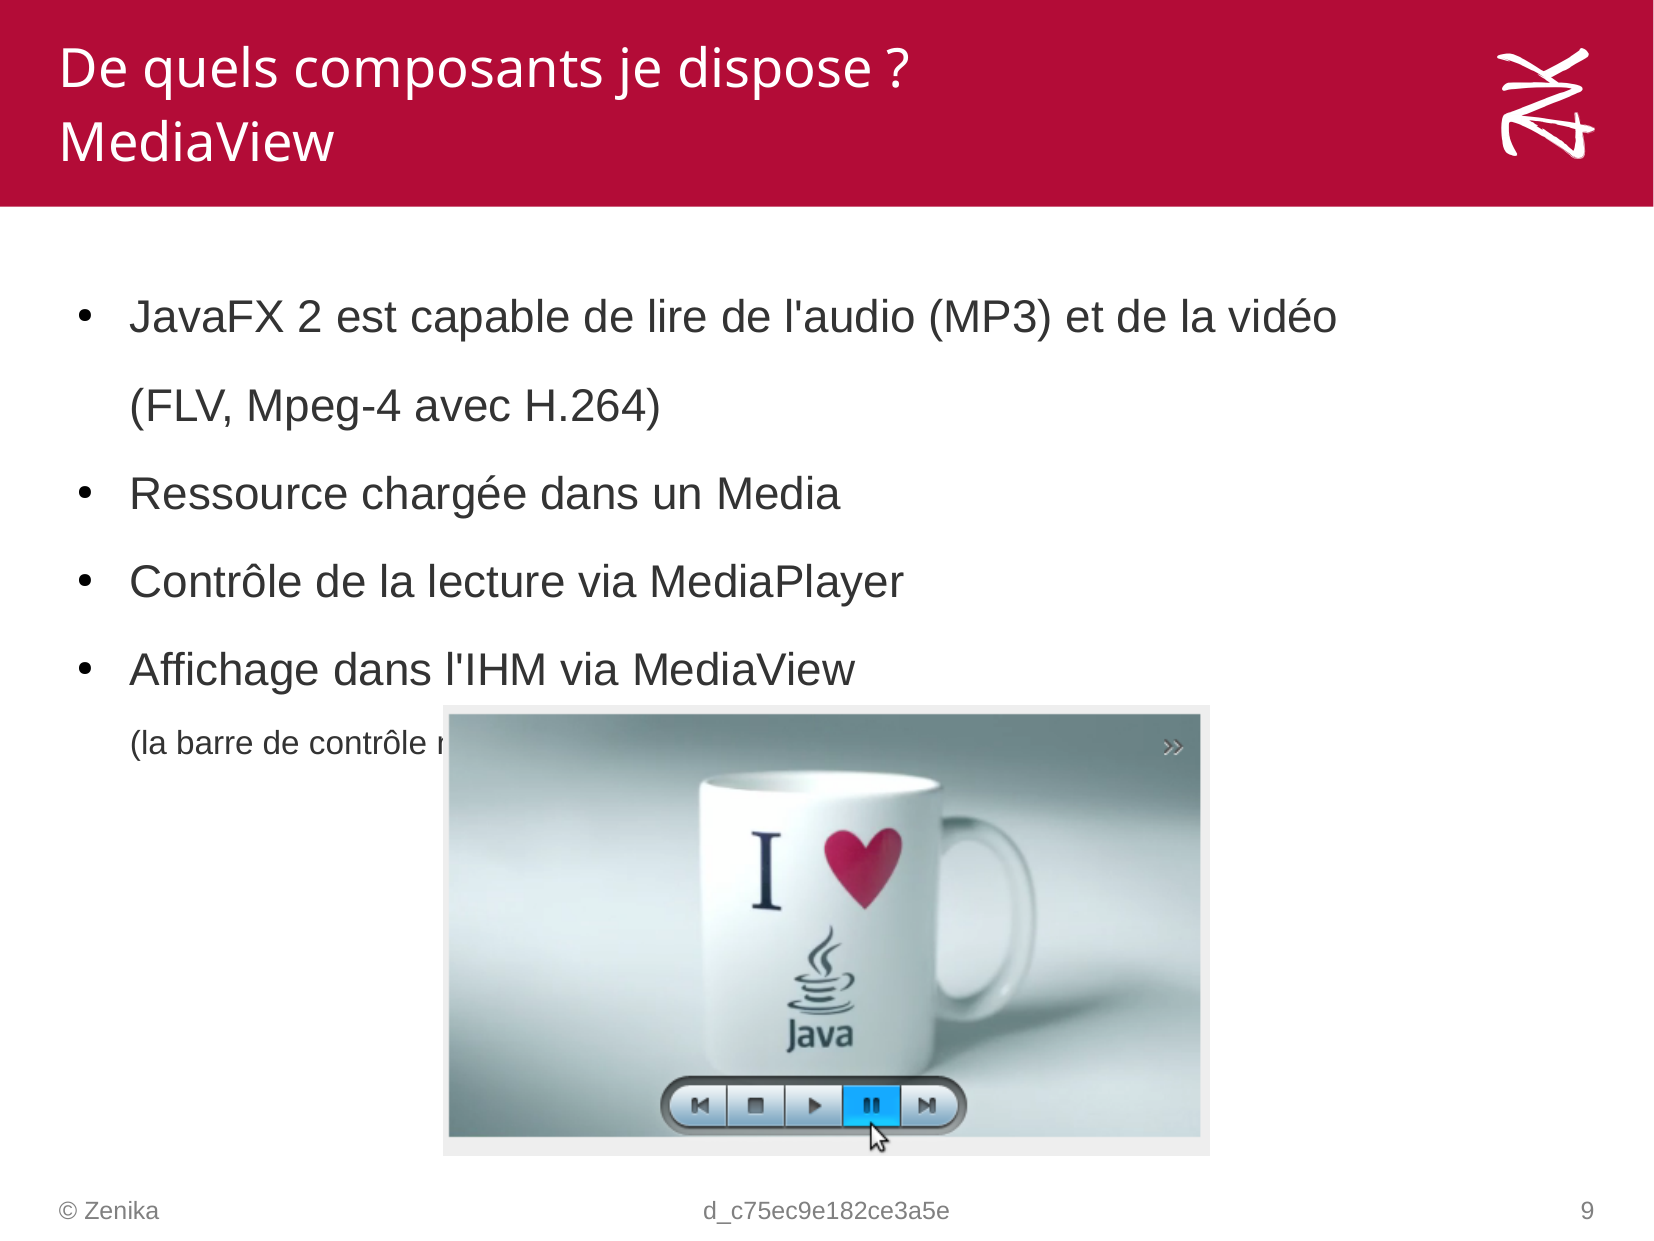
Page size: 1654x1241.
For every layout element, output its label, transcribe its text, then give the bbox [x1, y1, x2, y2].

title De quels composants je dispose ? MediaView [59, 29, 1595, 178]
list JavaFX 2 est capable de lire de l'audio (MP3) et de la vidéo (FLV, Mpeg-4 avec H.264) Ressource chargée dans un Media Contrôle de la lecture via MediaPlayer Affichage dans l'IHM via MediaView (la barre de contrôle n'est pas incluse) [59, 265, 1595, 1182]
picture [443, 705, 1210, 1156]
